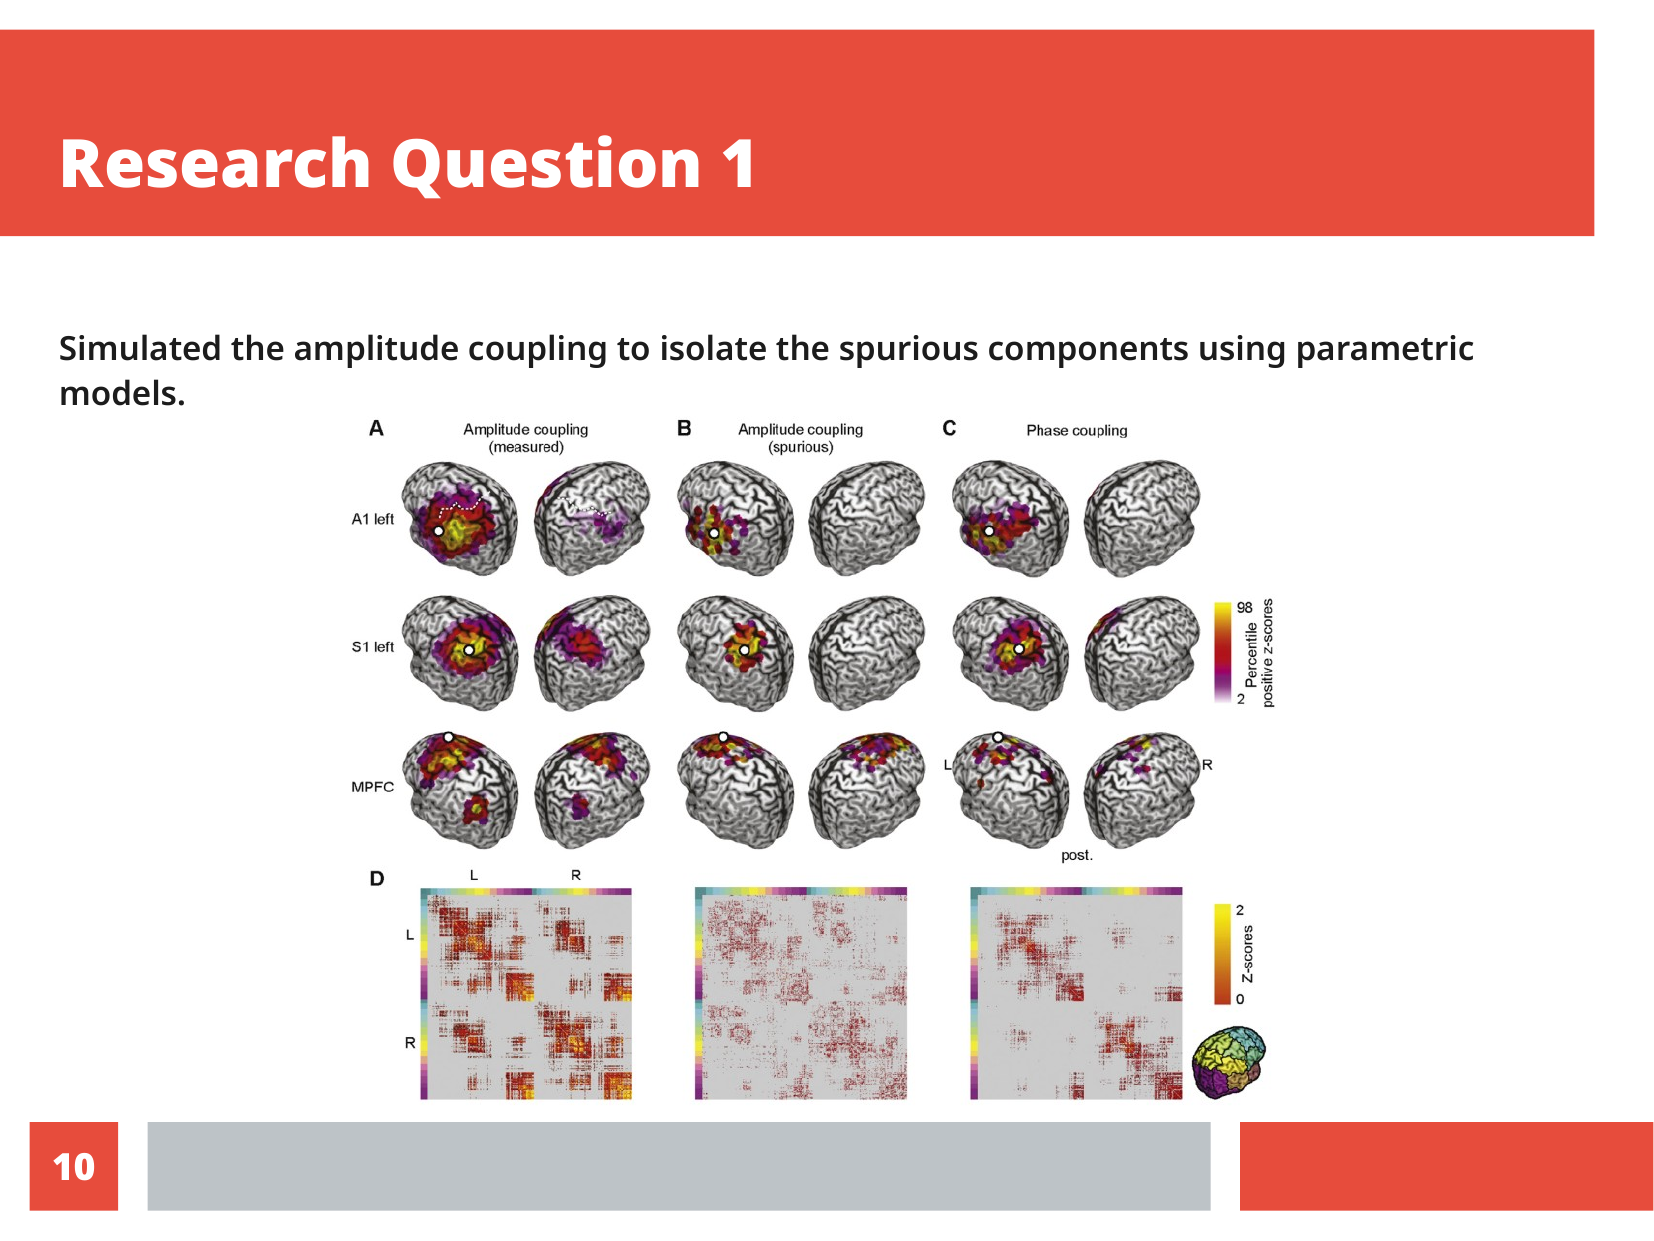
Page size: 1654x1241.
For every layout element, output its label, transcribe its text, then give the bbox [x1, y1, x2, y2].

picture [311, 408, 1332, 1114]
title Research Question 1 [59, 59, 1595, 207]
list Simulated the amplitude coupling to isolate the spurious components using parametric models. [59, 324, 1565, 1093]
